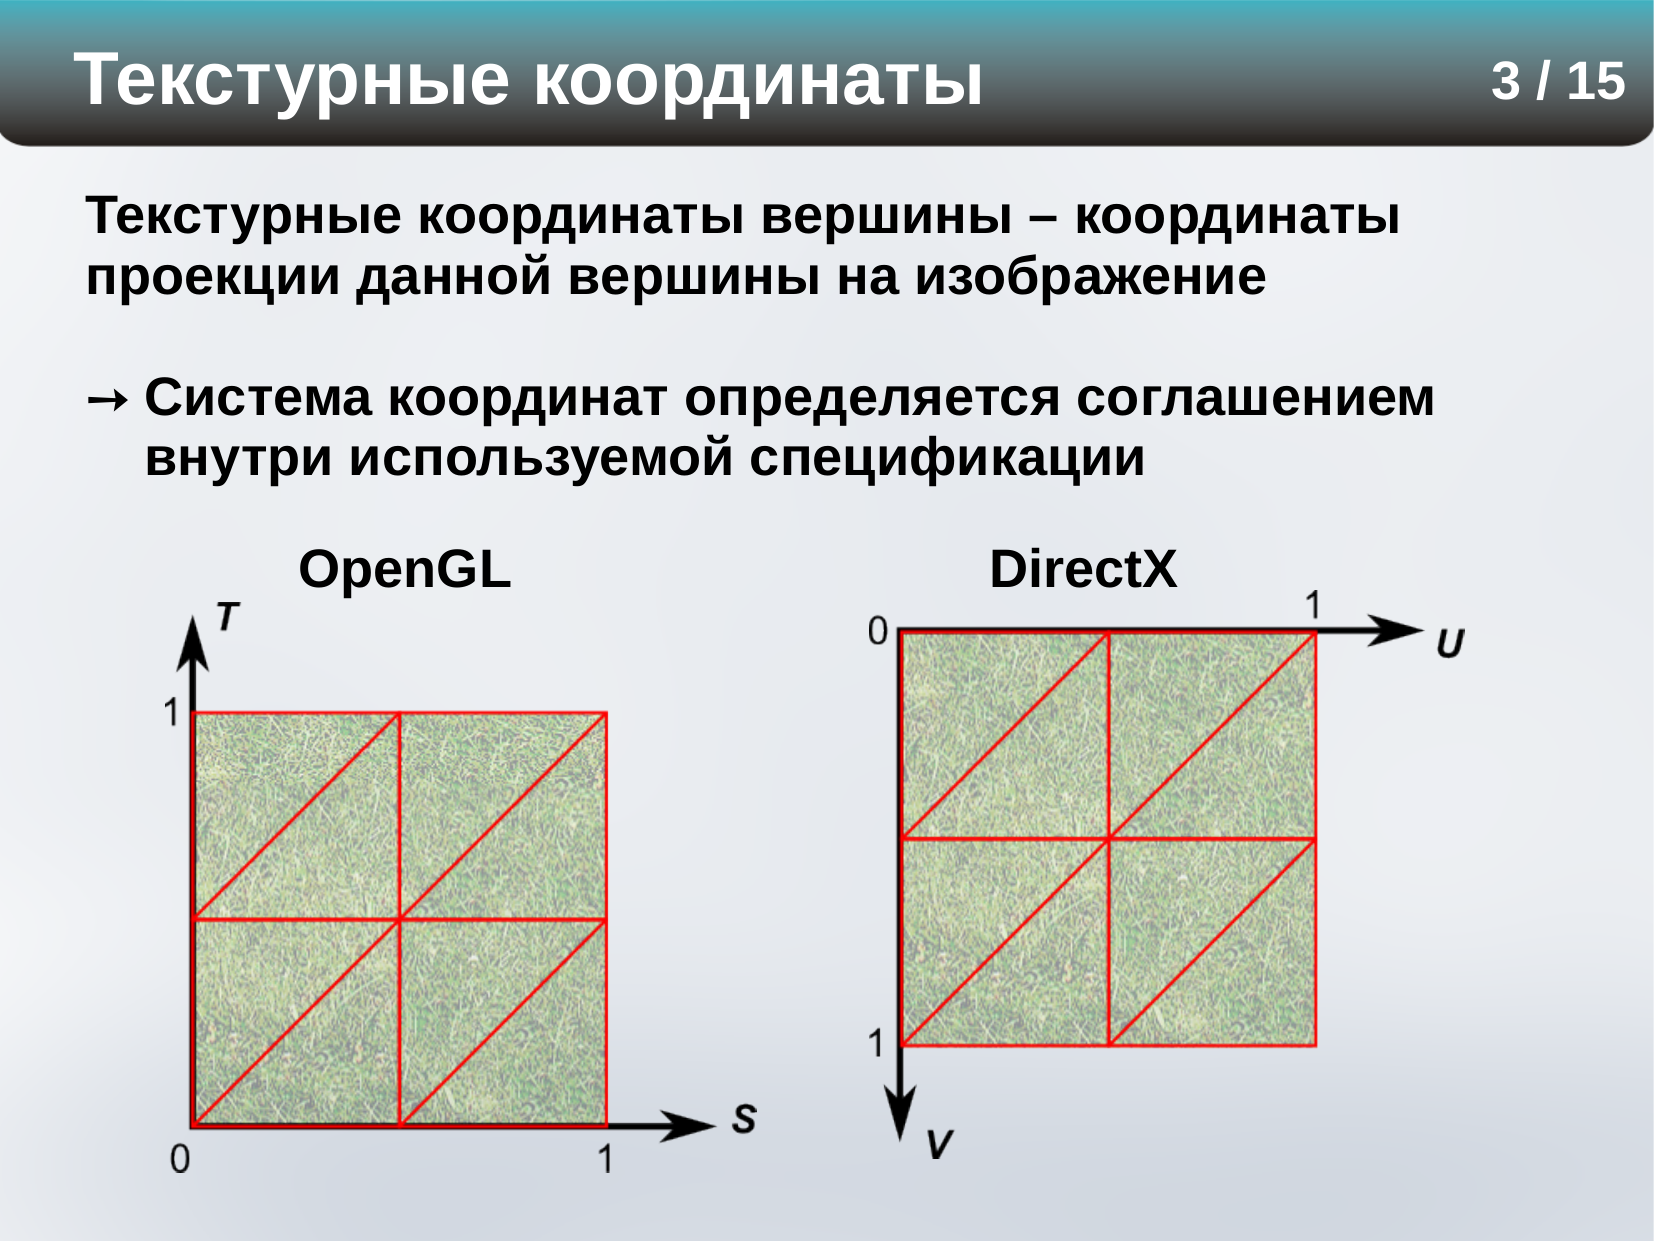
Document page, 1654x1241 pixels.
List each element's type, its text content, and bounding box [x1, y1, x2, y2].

picture [0, 0, 1654, 1241]
text_box Текстурные координаты [59, 29, 1152, 129]
text_box <номер> / 15 [1476, 42, 1654, 179]
text_box DirectX [974, 531, 1270, 607]
text_box OpenGL [283, 531, 579, 607]
text_box Текстурные координаты вершины – координаты проекции данной вершины на изображение Система координат определяется соглашением внутри используемой спецификации [70, 177, 1595, 495]
